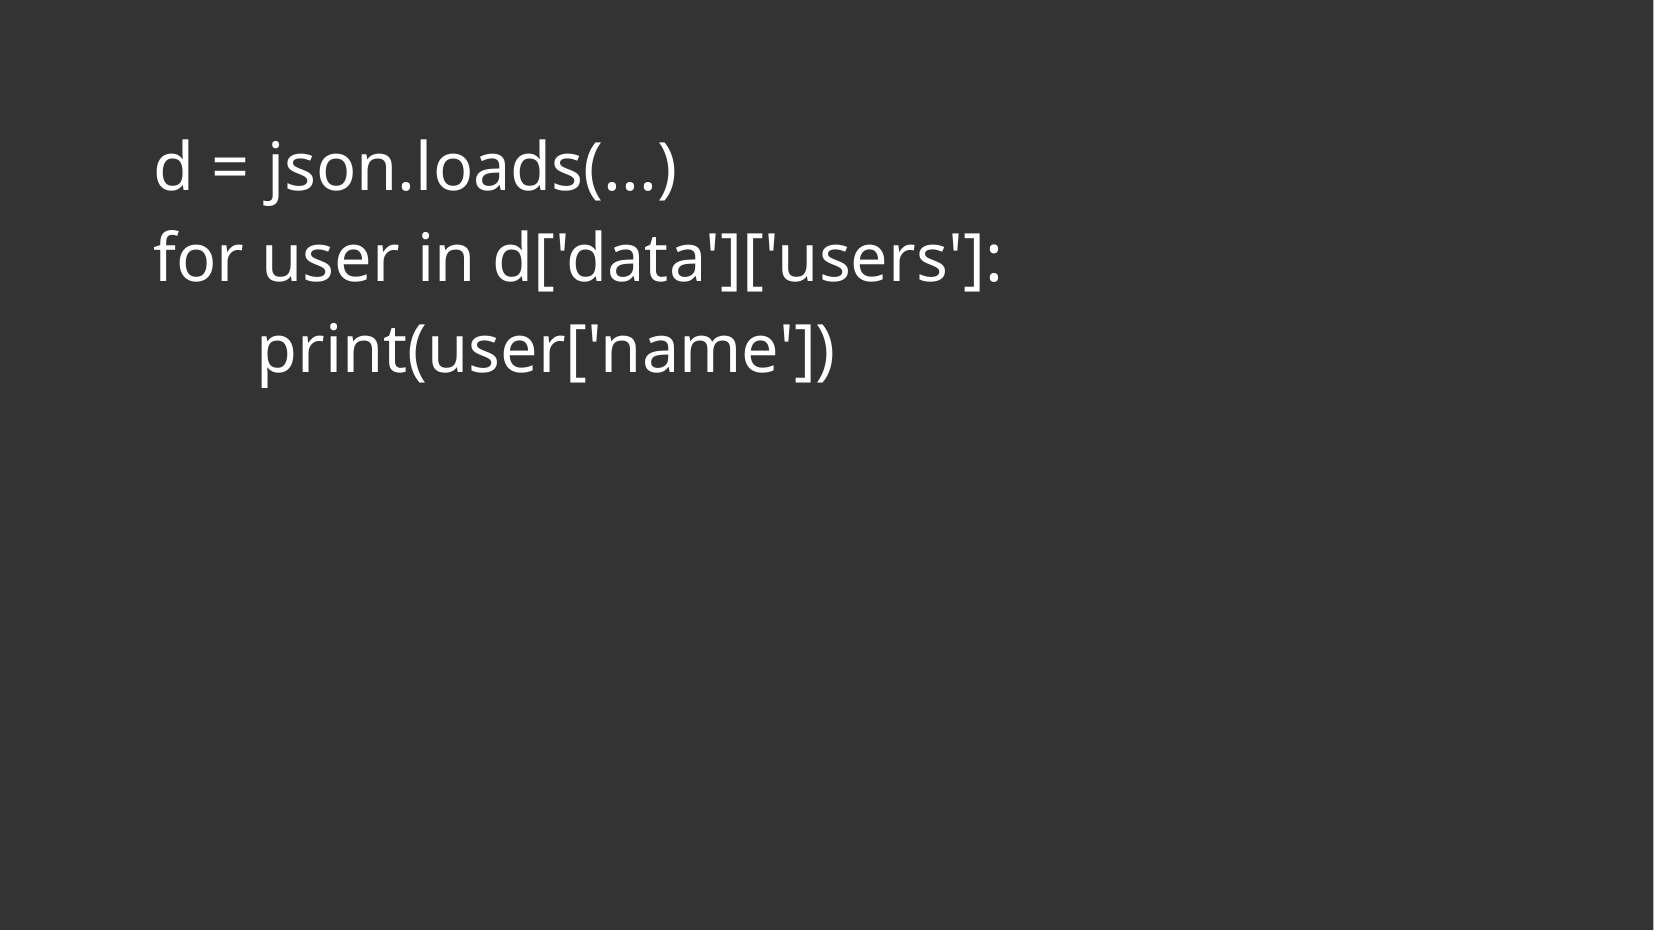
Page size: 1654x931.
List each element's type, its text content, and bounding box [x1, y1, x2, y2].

list d = json.loads(...) for user in d['data']['users']: print(user['name']) [82, 119, 1571, 931]
